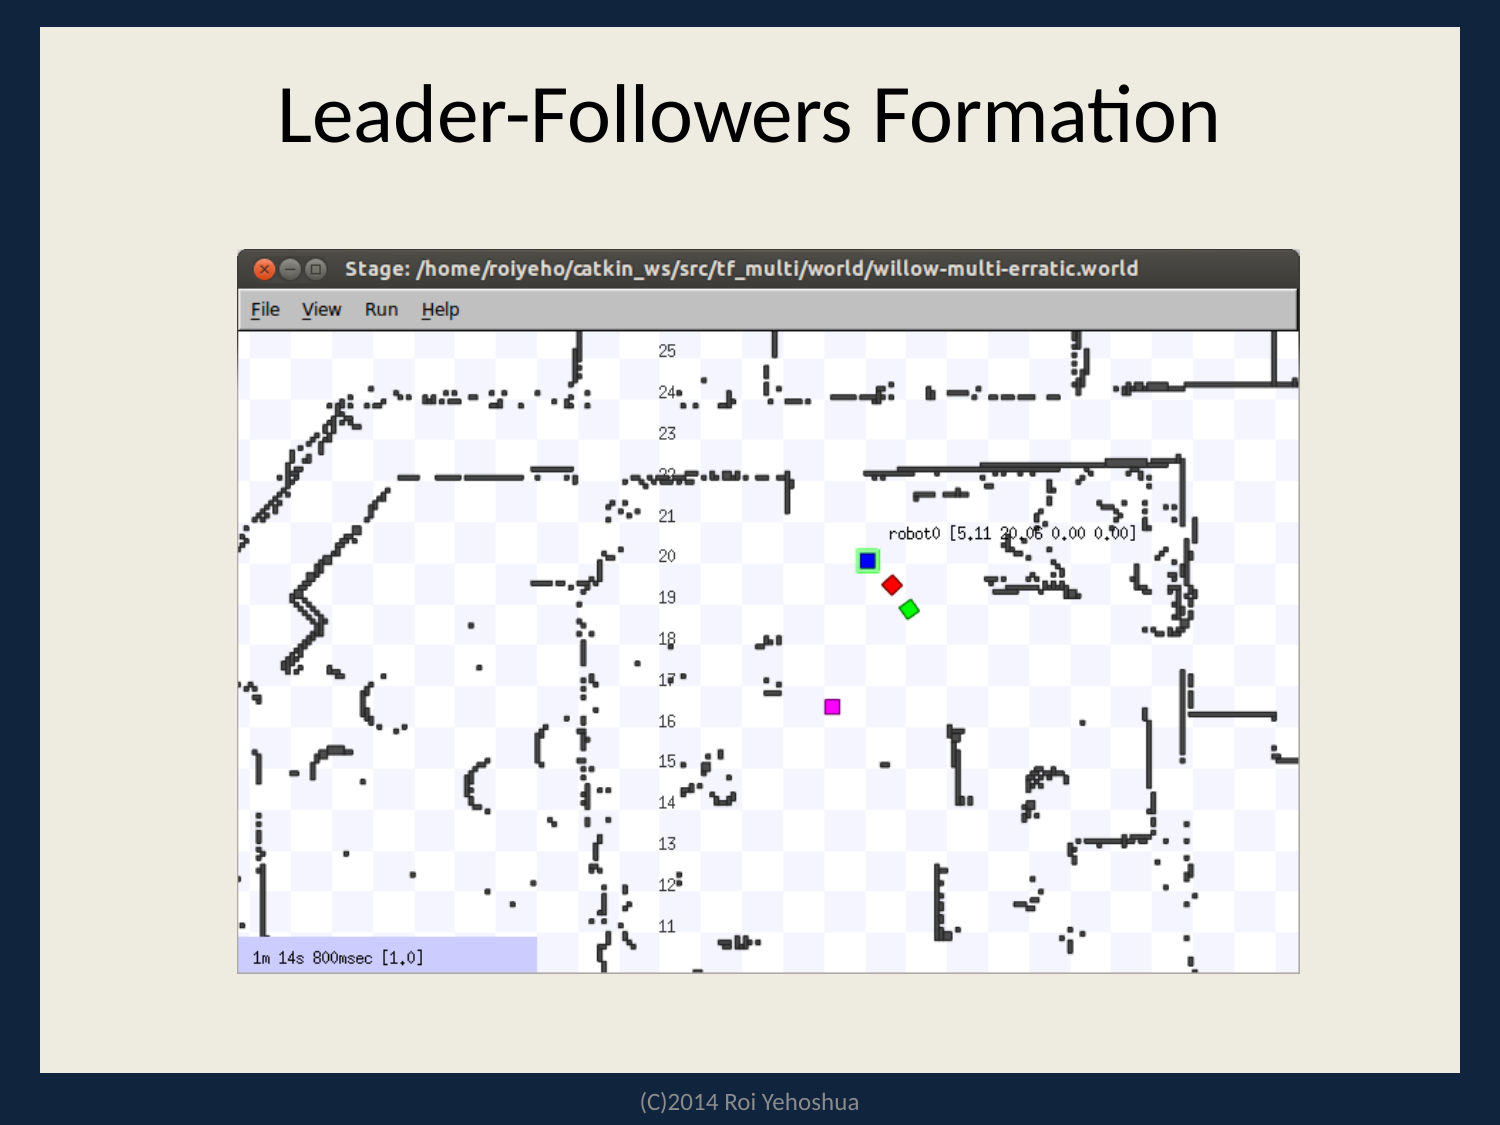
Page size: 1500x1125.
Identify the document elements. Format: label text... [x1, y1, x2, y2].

footer (C)2014 Roi Yehoshua [512, 1074, 988, 1125]
title Leader-Followers Formation [37, 31, 1463, 188]
picture [237, 249, 1300, 974]
